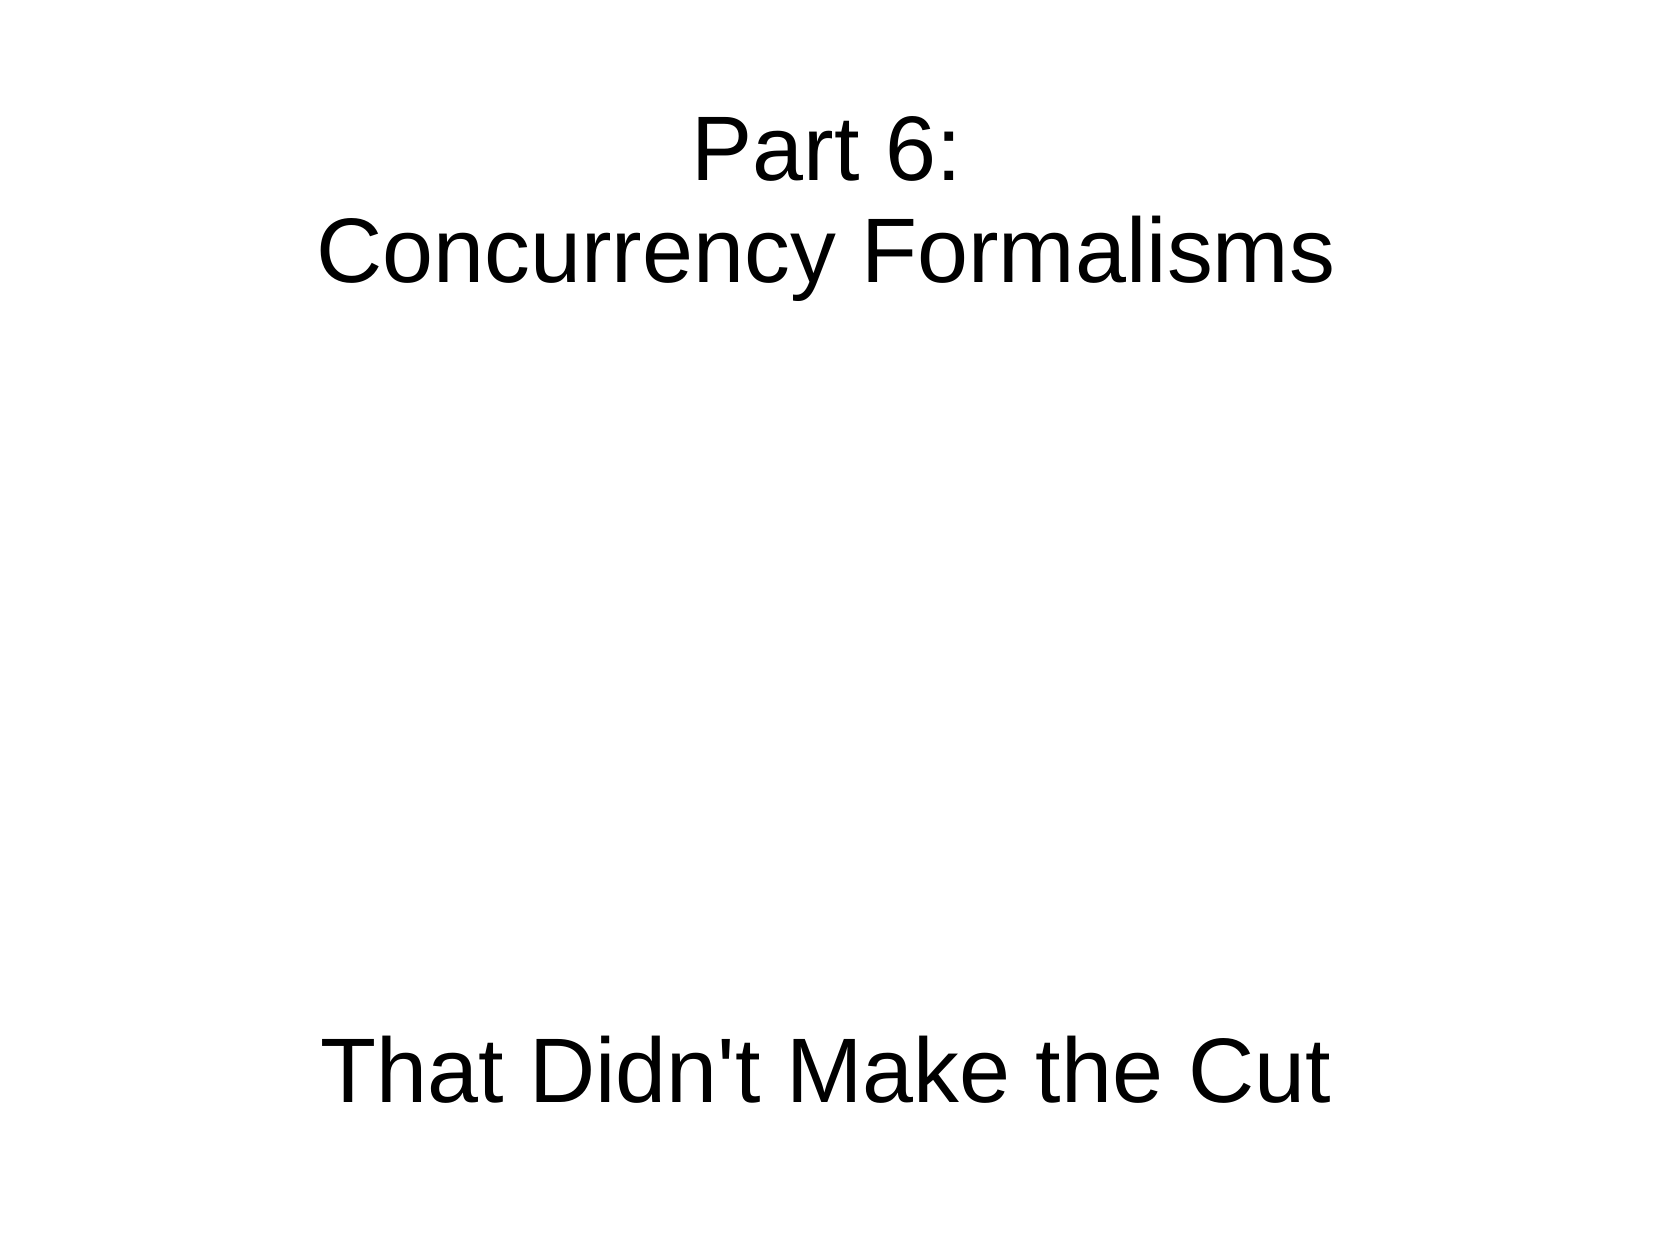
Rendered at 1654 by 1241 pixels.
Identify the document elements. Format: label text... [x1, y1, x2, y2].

title Part 6: Concurrency Formalisms That Didn't Make the Cut [82, 49, 1571, 1171]
